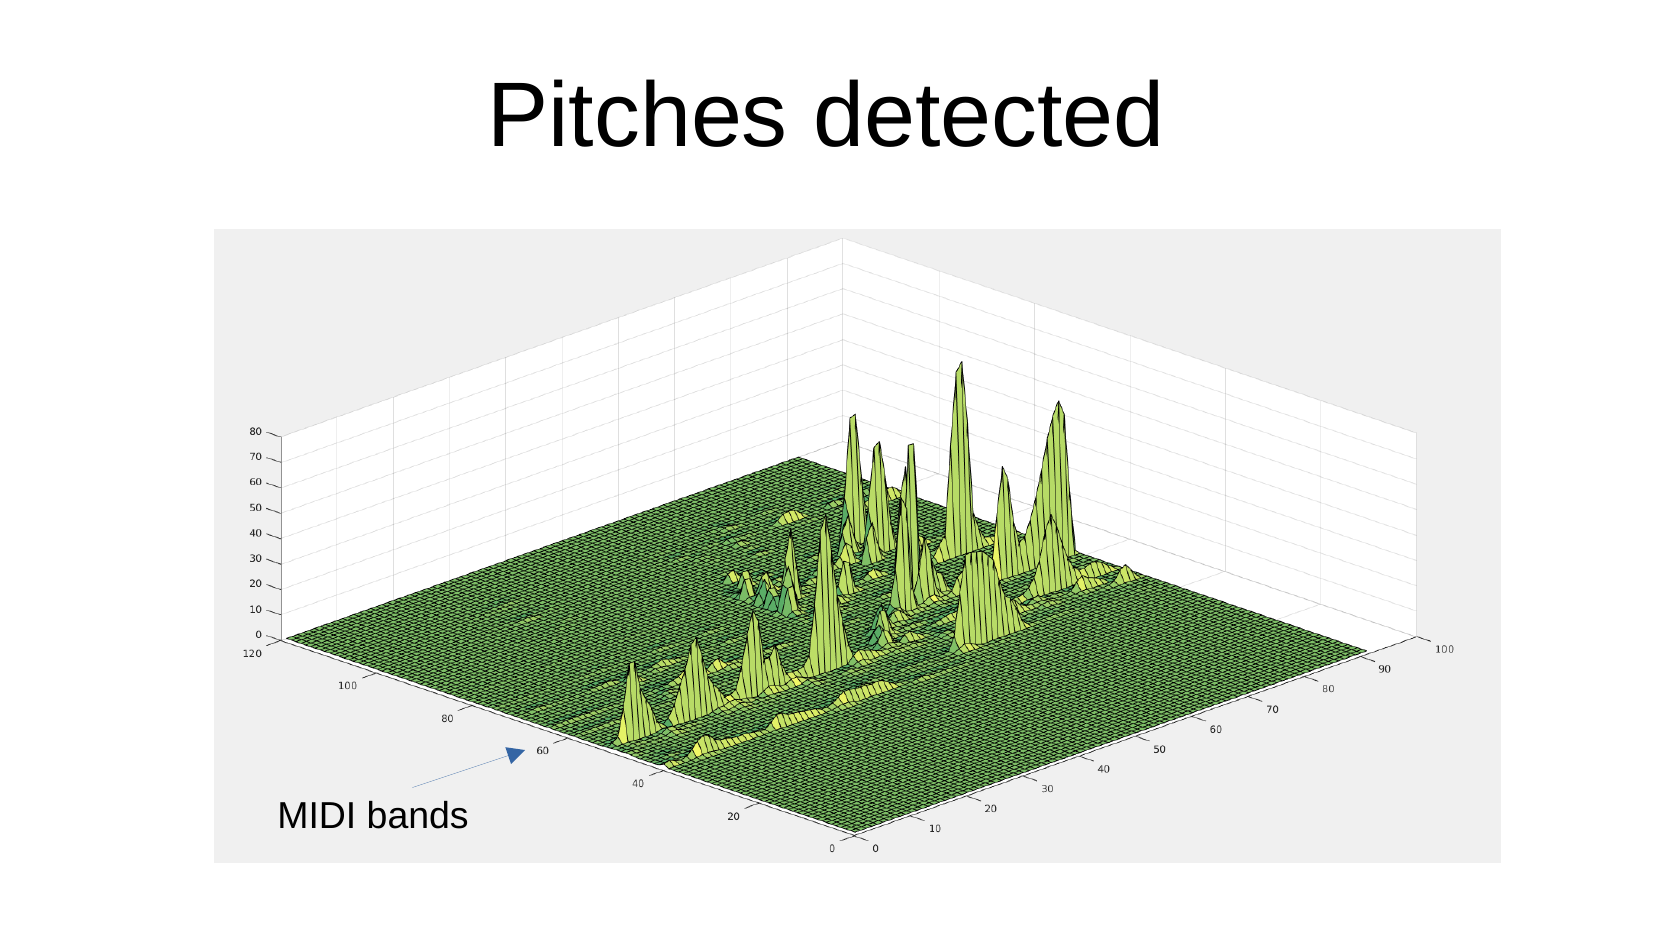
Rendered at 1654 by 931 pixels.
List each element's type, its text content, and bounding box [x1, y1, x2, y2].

text_box MIDI bands [262, 787, 484, 845]
picture [214, 229, 1501, 863]
title Pitches detected [82, 37, 1571, 193]
